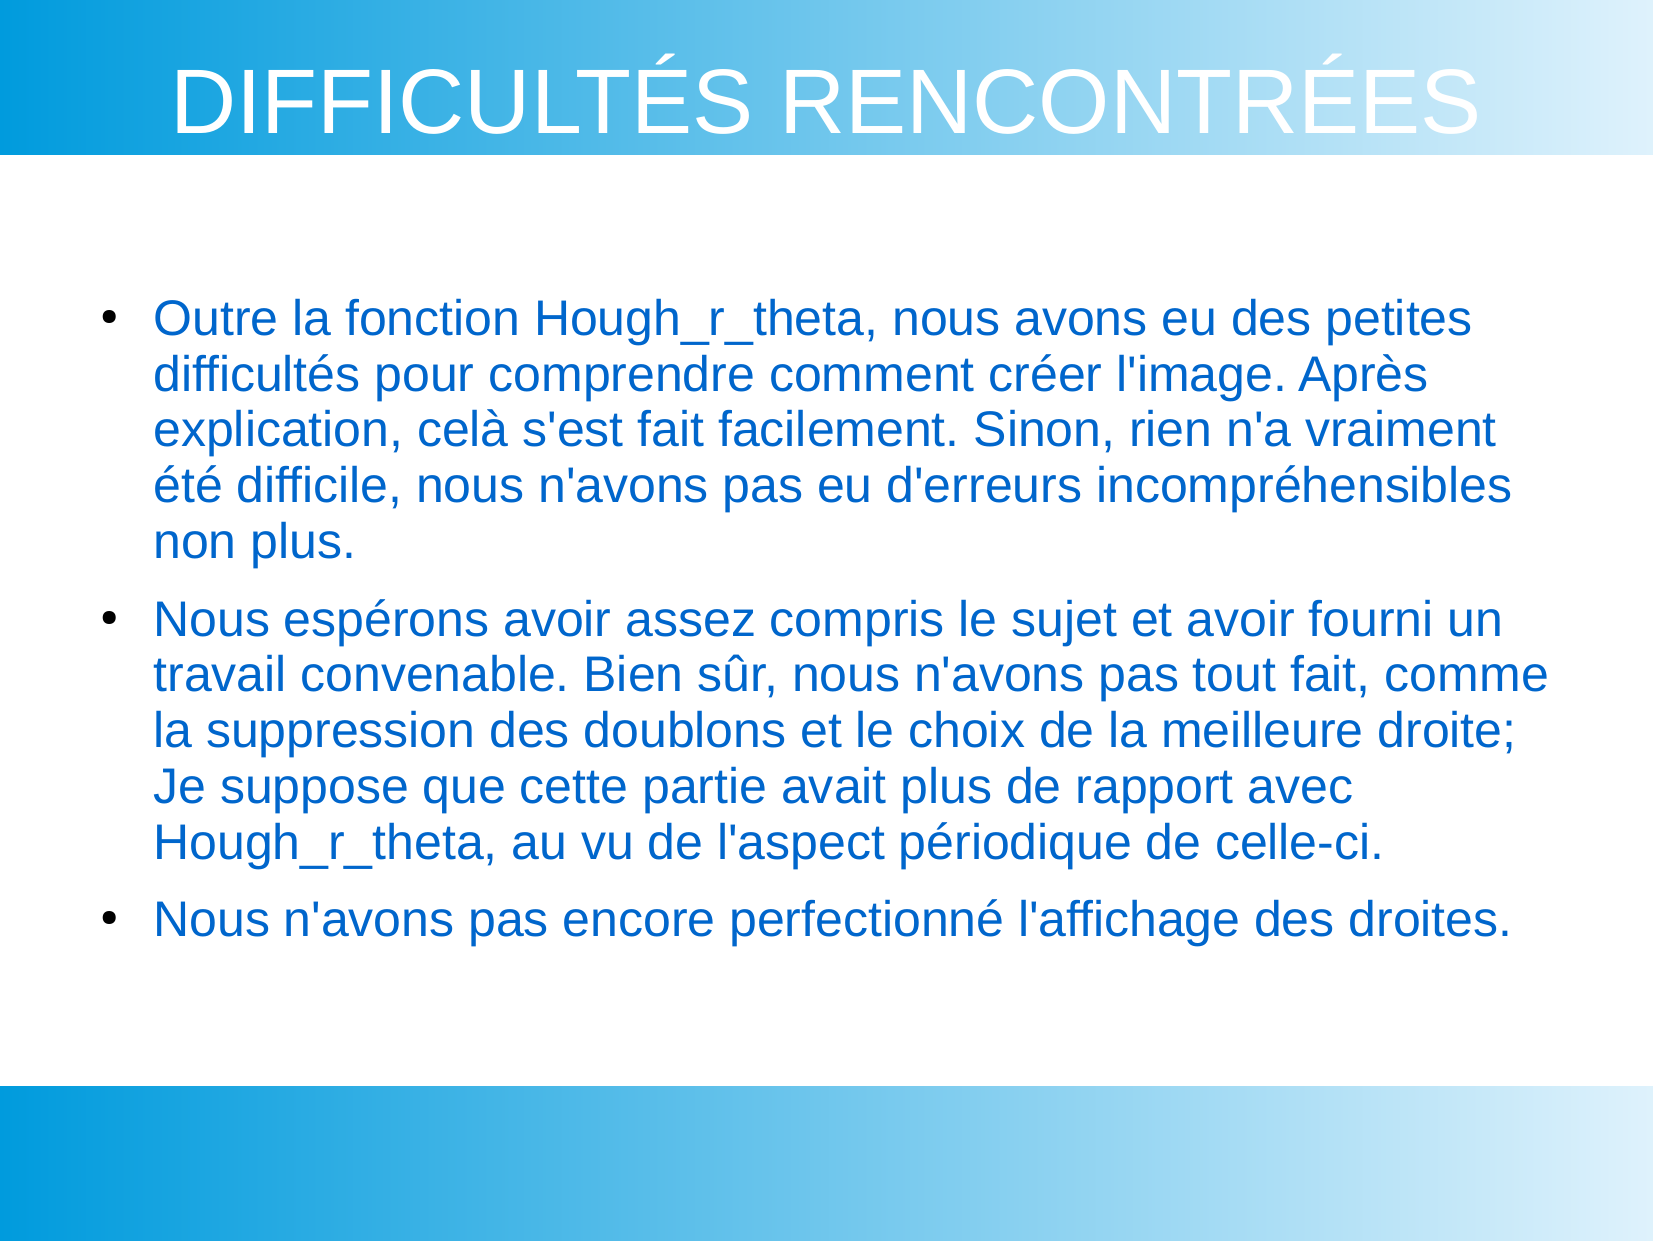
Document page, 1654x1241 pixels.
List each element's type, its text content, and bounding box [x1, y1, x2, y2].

list Outre la fonction Hough_r_theta, nous avons eu des petites difficultés pour comprendre comment créer l'image. Après explication, celà s'est fait facilement. Sinon, rien n'a vraiment été difficile, nous n'avons pas eu d'erreurs incompréhensibles non plus. Nous espérons avoir assez compris le sujet et avoir fourni un travail convenable. Bien sûr, nous n'avons pas tout fait, comme la suppression des doublons et le choix de la meilleure droite; Je suppose que cette partie avait plus de rapport avec Hough_r_theta, au vu de l'aspect périodique de celle-ci. Nous n'avons pas encore perfectionné l'affichage des droites. [82, 290, 1571, 1010]
title DIFFICULTÉS RENCONTRÉES [82, 49, 1571, 155]
